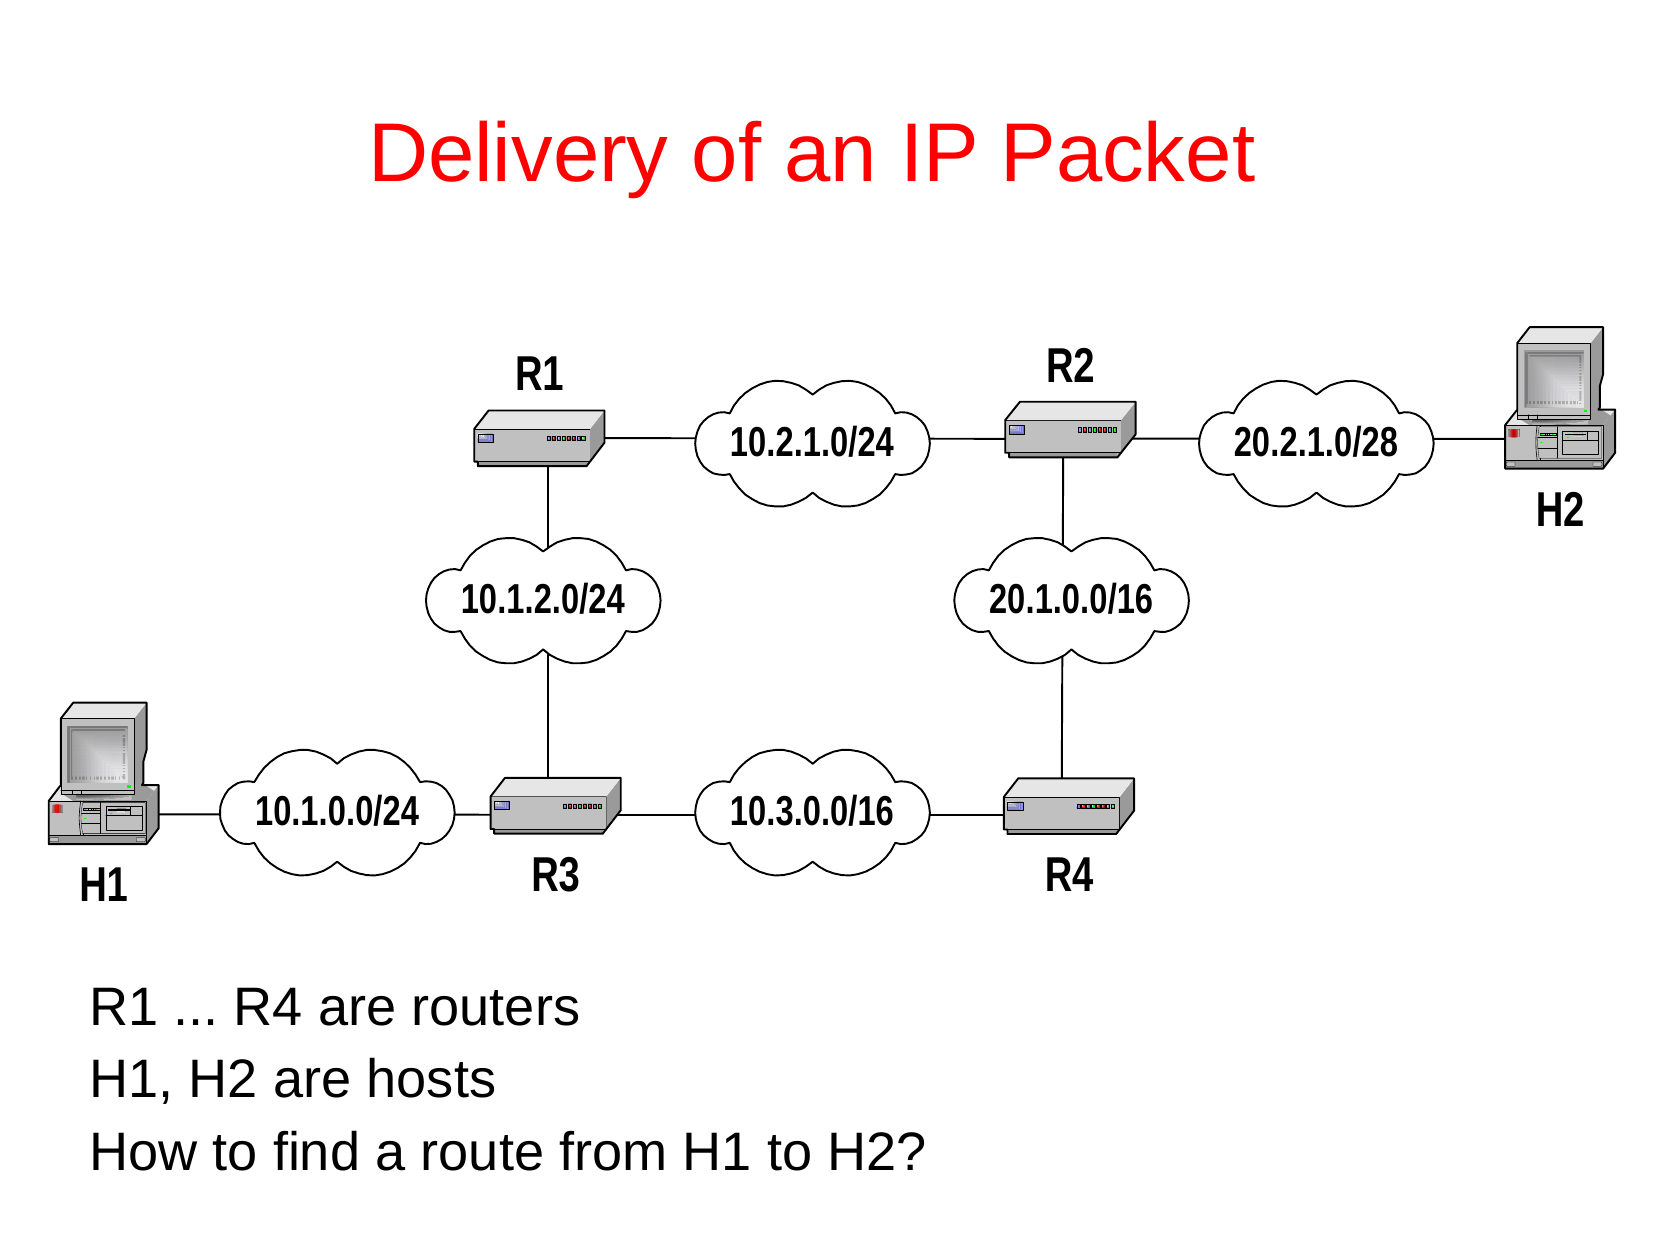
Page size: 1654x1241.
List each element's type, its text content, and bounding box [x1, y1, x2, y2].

chart [39, 253, 1648, 981]
text_box R1 ... R4 are routers H1, H2 are hosts How to find a route from H1 to H2? [74, 981, 1554, 1191]
title Delivery of an IP Packet [0, 49, 1654, 257]
